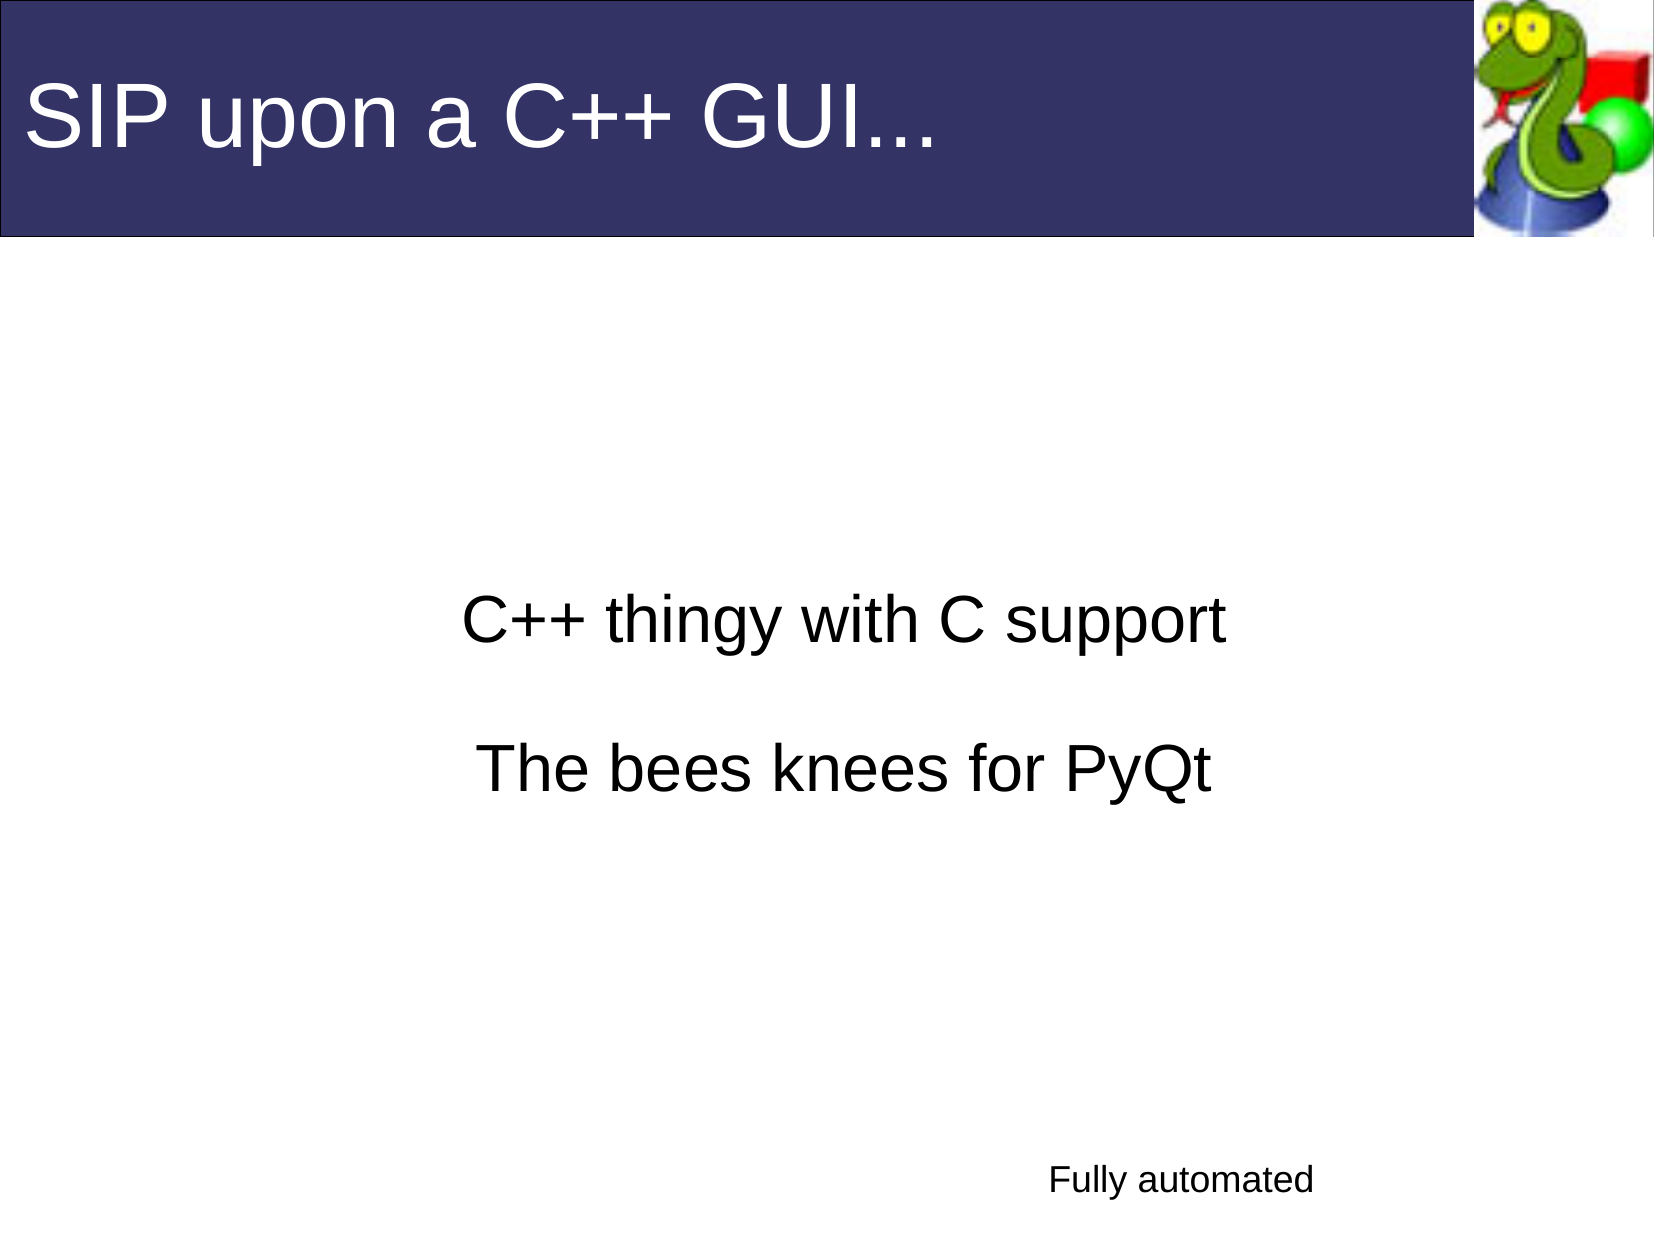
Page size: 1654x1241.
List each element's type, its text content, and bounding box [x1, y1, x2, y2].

text_box Fully automated [1033, 1151, 1329, 1209]
subtitle C++ thingy with C support The bees knees for PyQt [88, 450, 1565, 938]
title SIP upon a C++ GUI... [23, 19, 1477, 212]
picture [1474, 0, 1654, 237]
